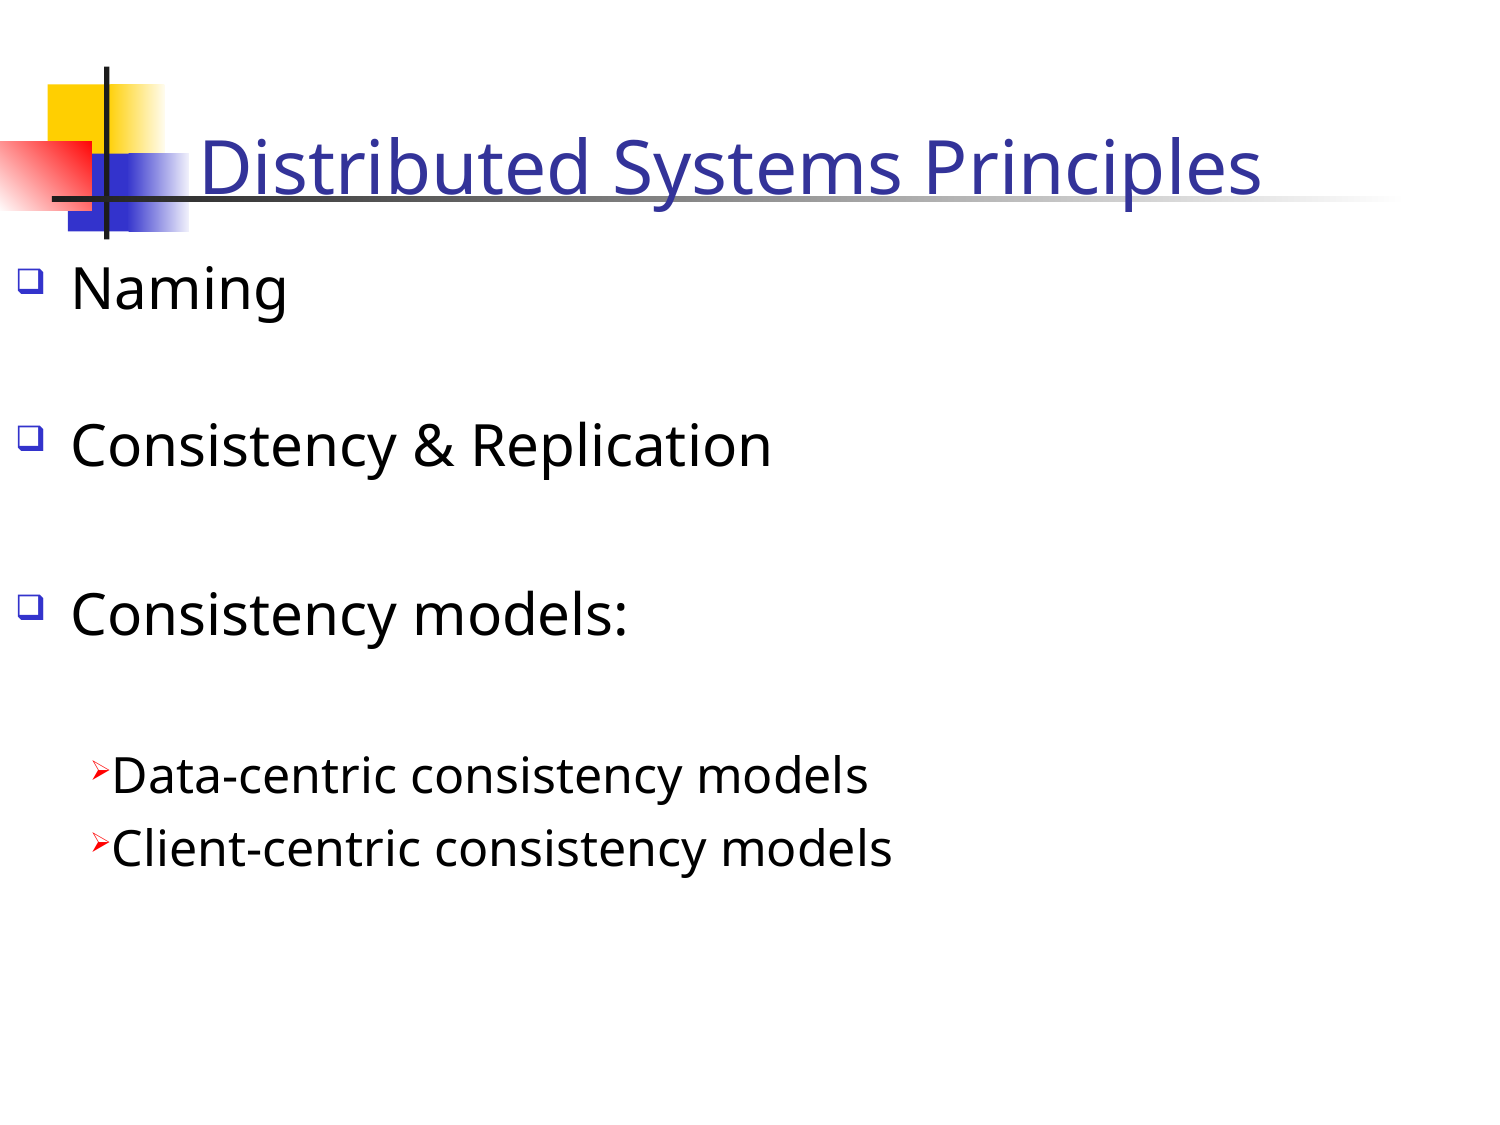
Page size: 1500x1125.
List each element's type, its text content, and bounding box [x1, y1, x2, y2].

text_box Distributed Systems Principles [183, 86, 1500, 217]
text_box Naming Consistency & Replication Consistency models: Data-centric consistency models Client-centric consistency models [0, 243, 1439, 939]
